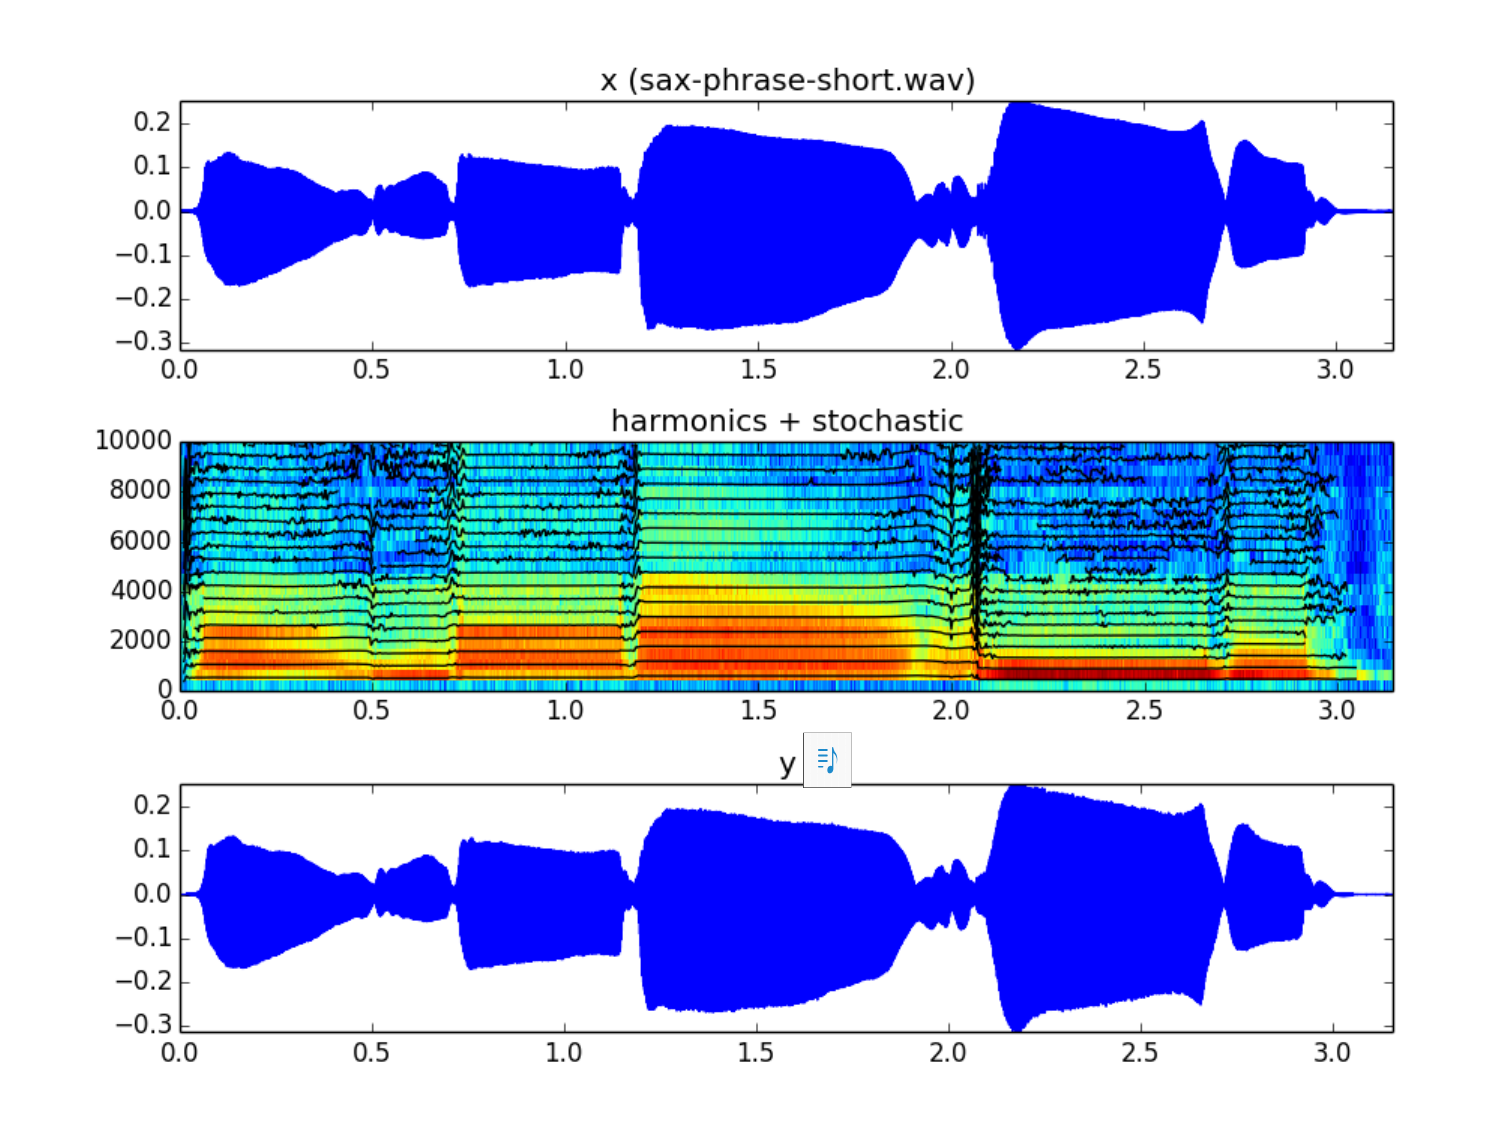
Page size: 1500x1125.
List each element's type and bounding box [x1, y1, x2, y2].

picture [69, 41, 1420, 1092]
text_box [802, 731, 853, 789]
